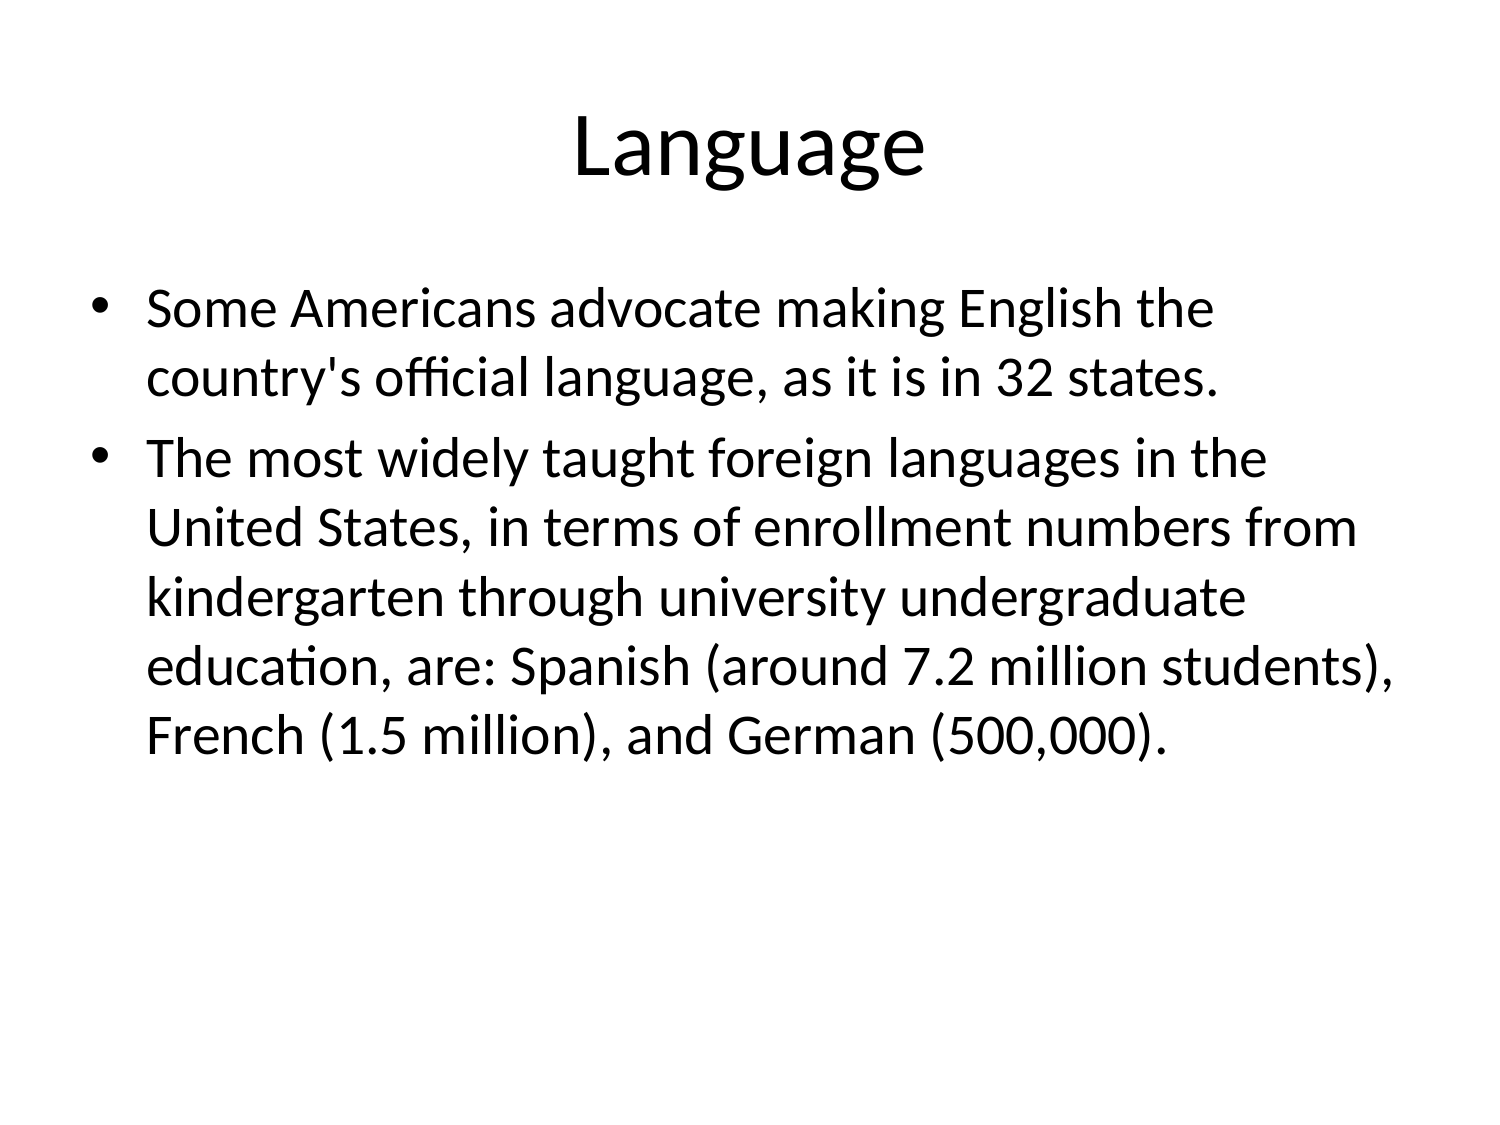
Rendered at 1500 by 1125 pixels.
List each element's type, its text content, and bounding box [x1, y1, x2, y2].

list Some Americans advocate making English the country's official language, as it is in 32 states. The most widely taught foreign languages in the United States, in terms of enrollment numbers from kindergarten through university undergraduate education, are: Spanish (around 7.2 million students), French (1.5 million), and German (500,000). [75, 262, 1425, 1005]
title Language [75, 45, 1425, 233]
